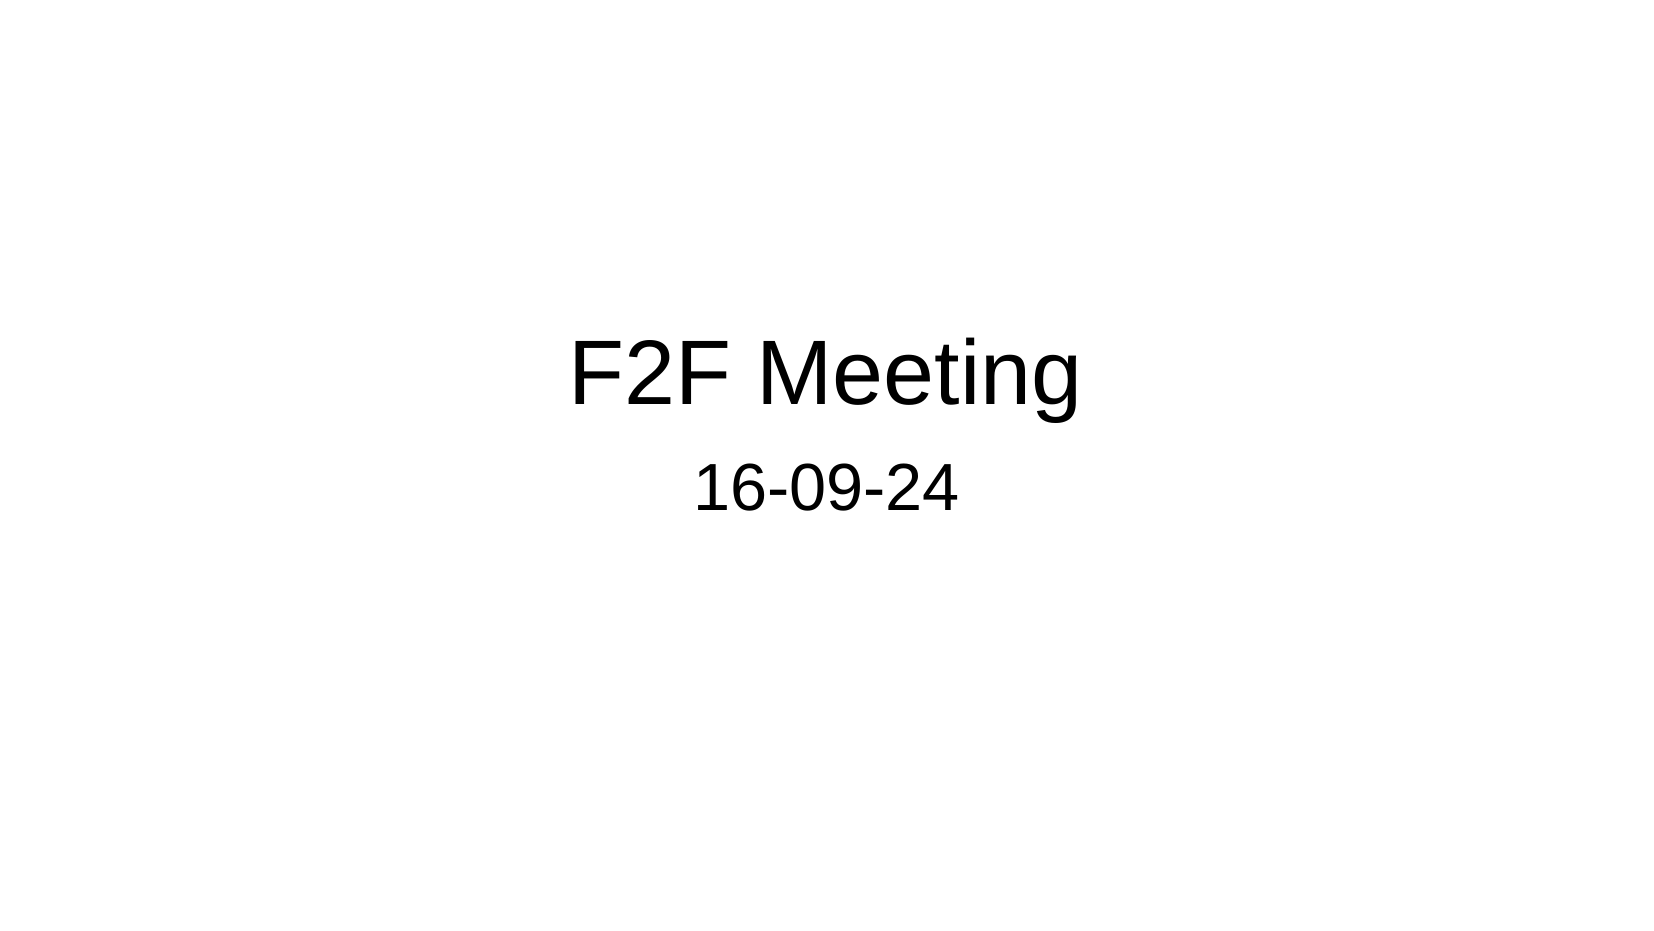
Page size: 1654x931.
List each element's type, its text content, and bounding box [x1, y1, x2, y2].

subtitle 16-09-24 [82, 217, 1571, 758]
